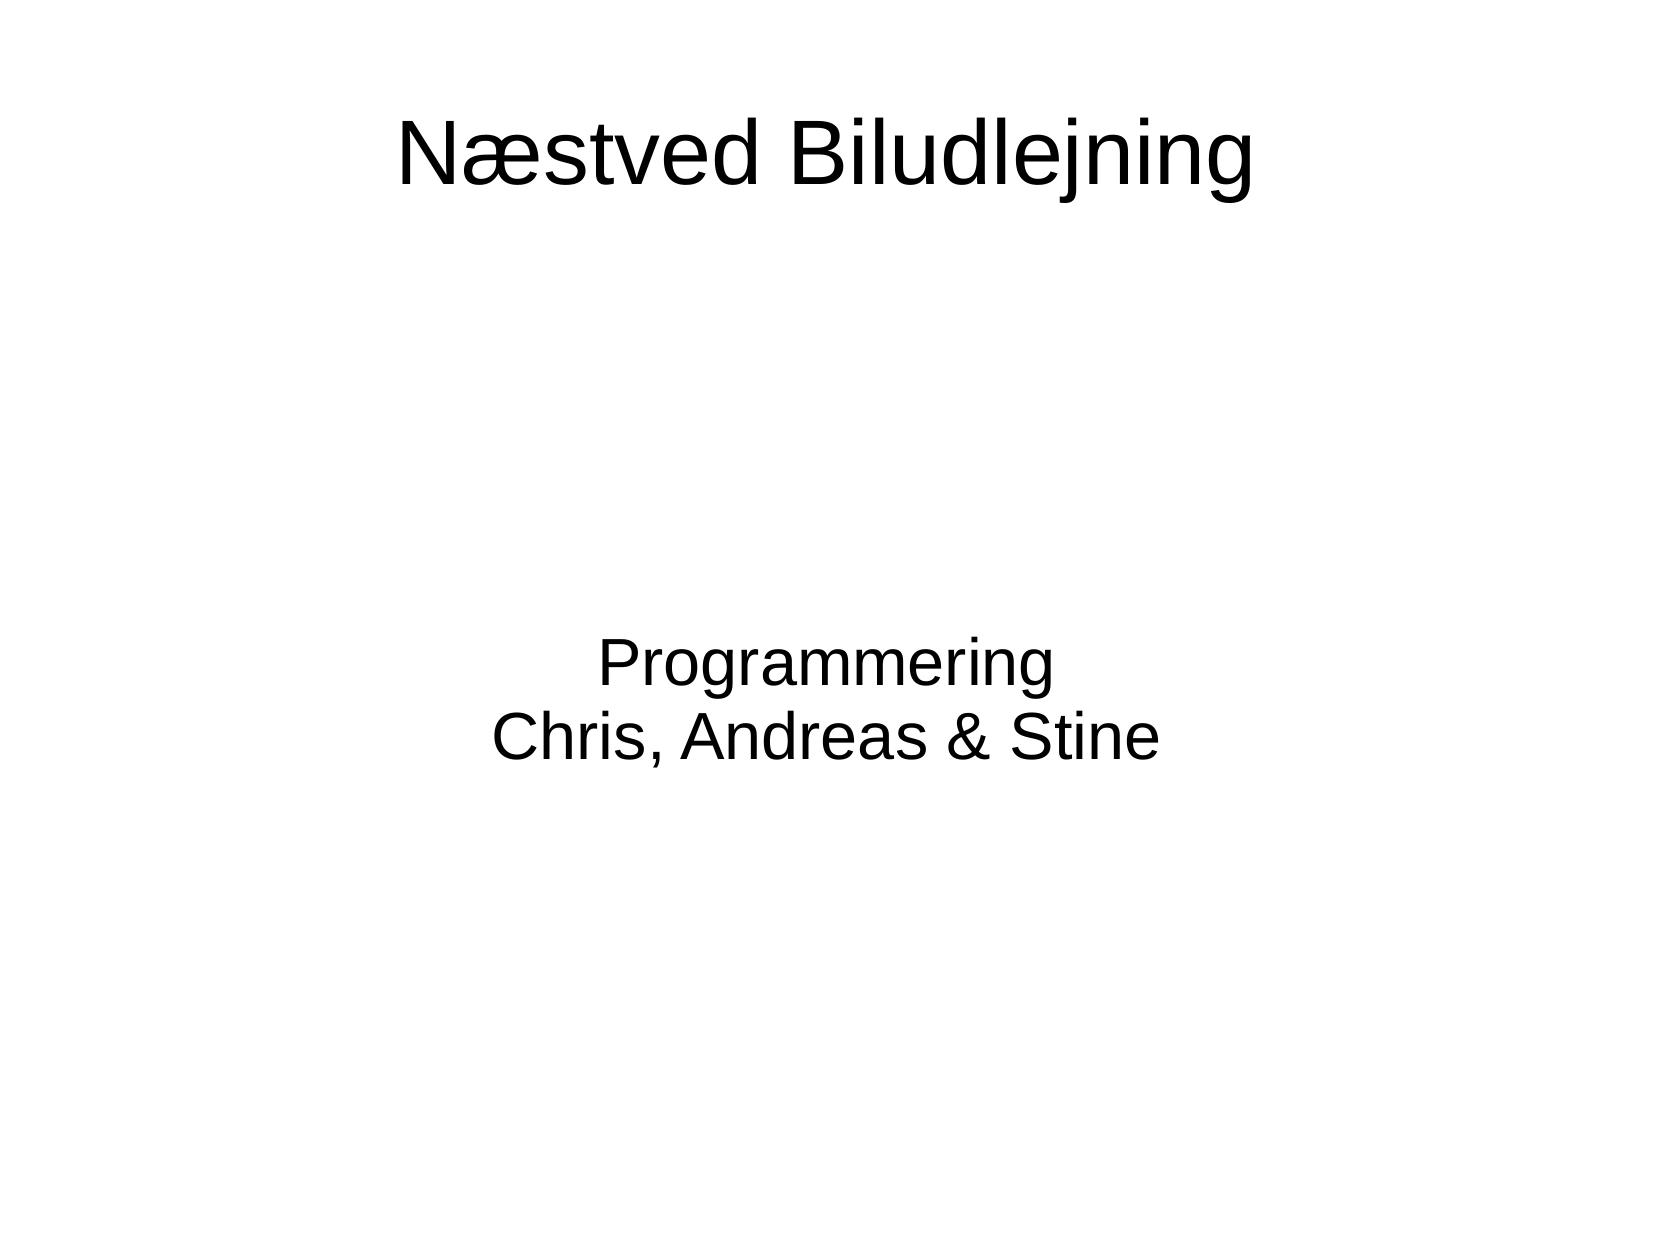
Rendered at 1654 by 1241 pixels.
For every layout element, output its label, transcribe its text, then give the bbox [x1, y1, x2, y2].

subtitle Programmering Chris, Andreas & Stine [82, 290, 1571, 1109]
title Næstved Biludlejning [82, 49, 1571, 257]
